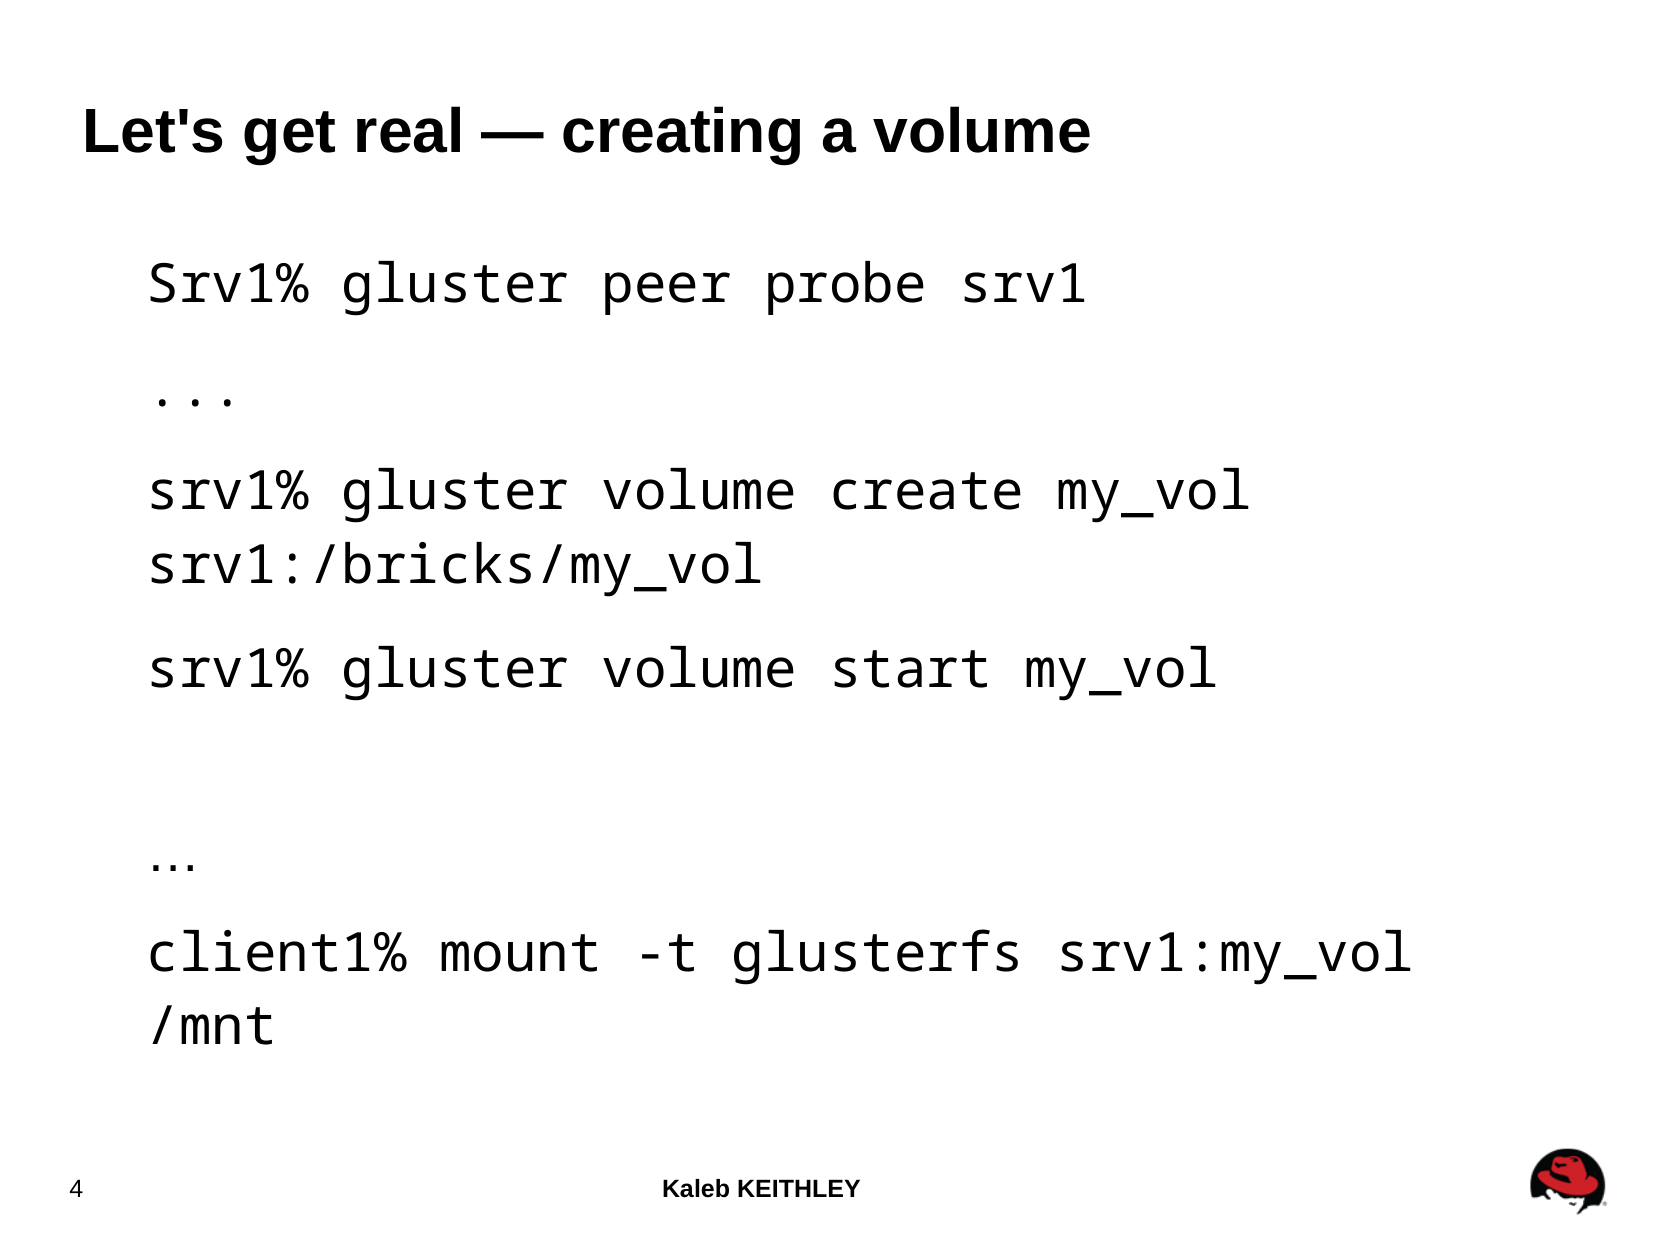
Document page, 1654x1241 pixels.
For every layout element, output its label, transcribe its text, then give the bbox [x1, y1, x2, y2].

list Srv1% gluster peer probe srv1 ... srv1% gluster volume create my_vol srv1:/bricks/my_vol srv1% gluster volume start my_vol … client1% mount -t glusterfs srv1:my_vol /mnt [86, 244, 1576, 1079]
picture [1529, 1146, 1613, 1224]
title Let's get real — creating a volume [82, 37, 1571, 226]
